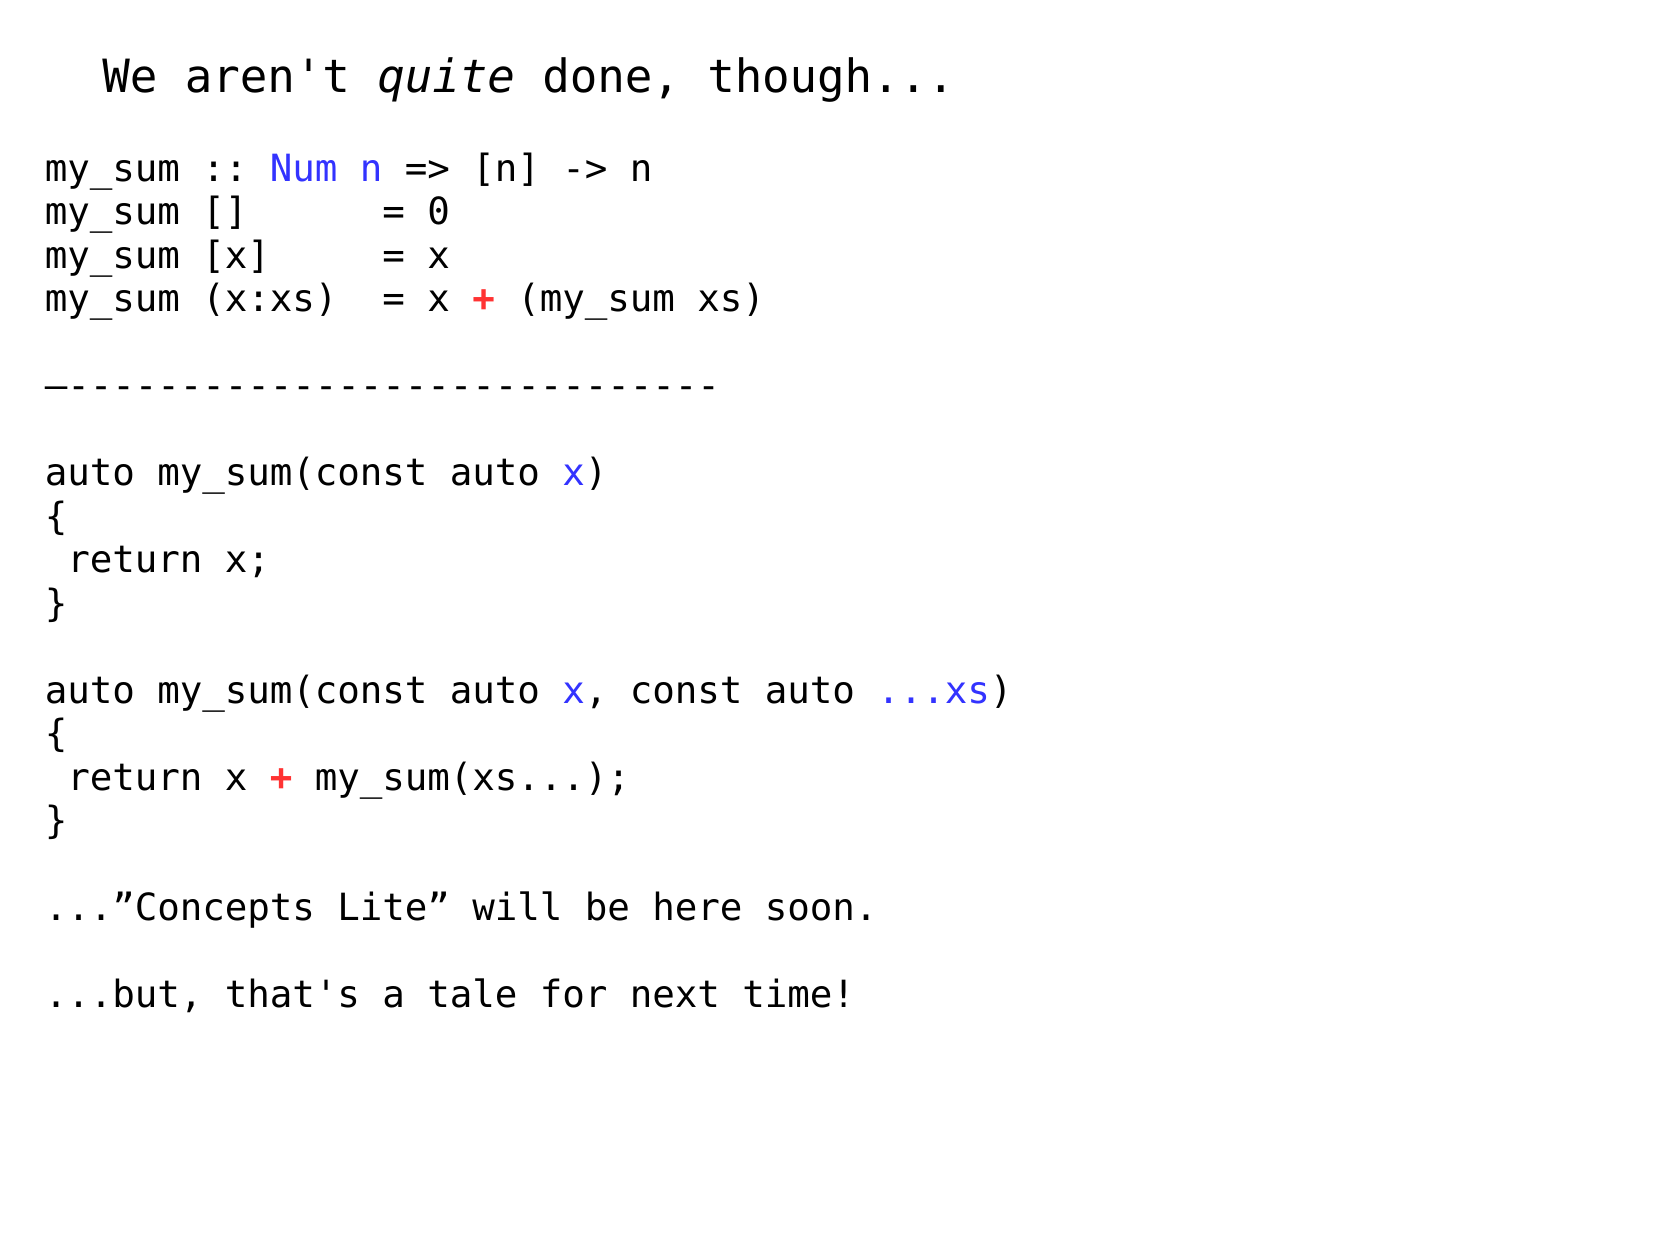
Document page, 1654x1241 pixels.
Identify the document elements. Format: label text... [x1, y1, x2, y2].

text_box We aren't quite done, though... my_sum :: Num n => [n] -> n my_sum [] = 0 my_sum [x] = x my_sum (x:xs) = x + (my_sum xs) –----------------------------- auto my_sum(const auto x) { return x; } auto my_sum(const auto x, const auto ...xs) { return x + my_sum(xs...); } ...”Concepts Lite” will be here soon. ...but, that's a tale for next time! [30, 42, 1620, 1139]
